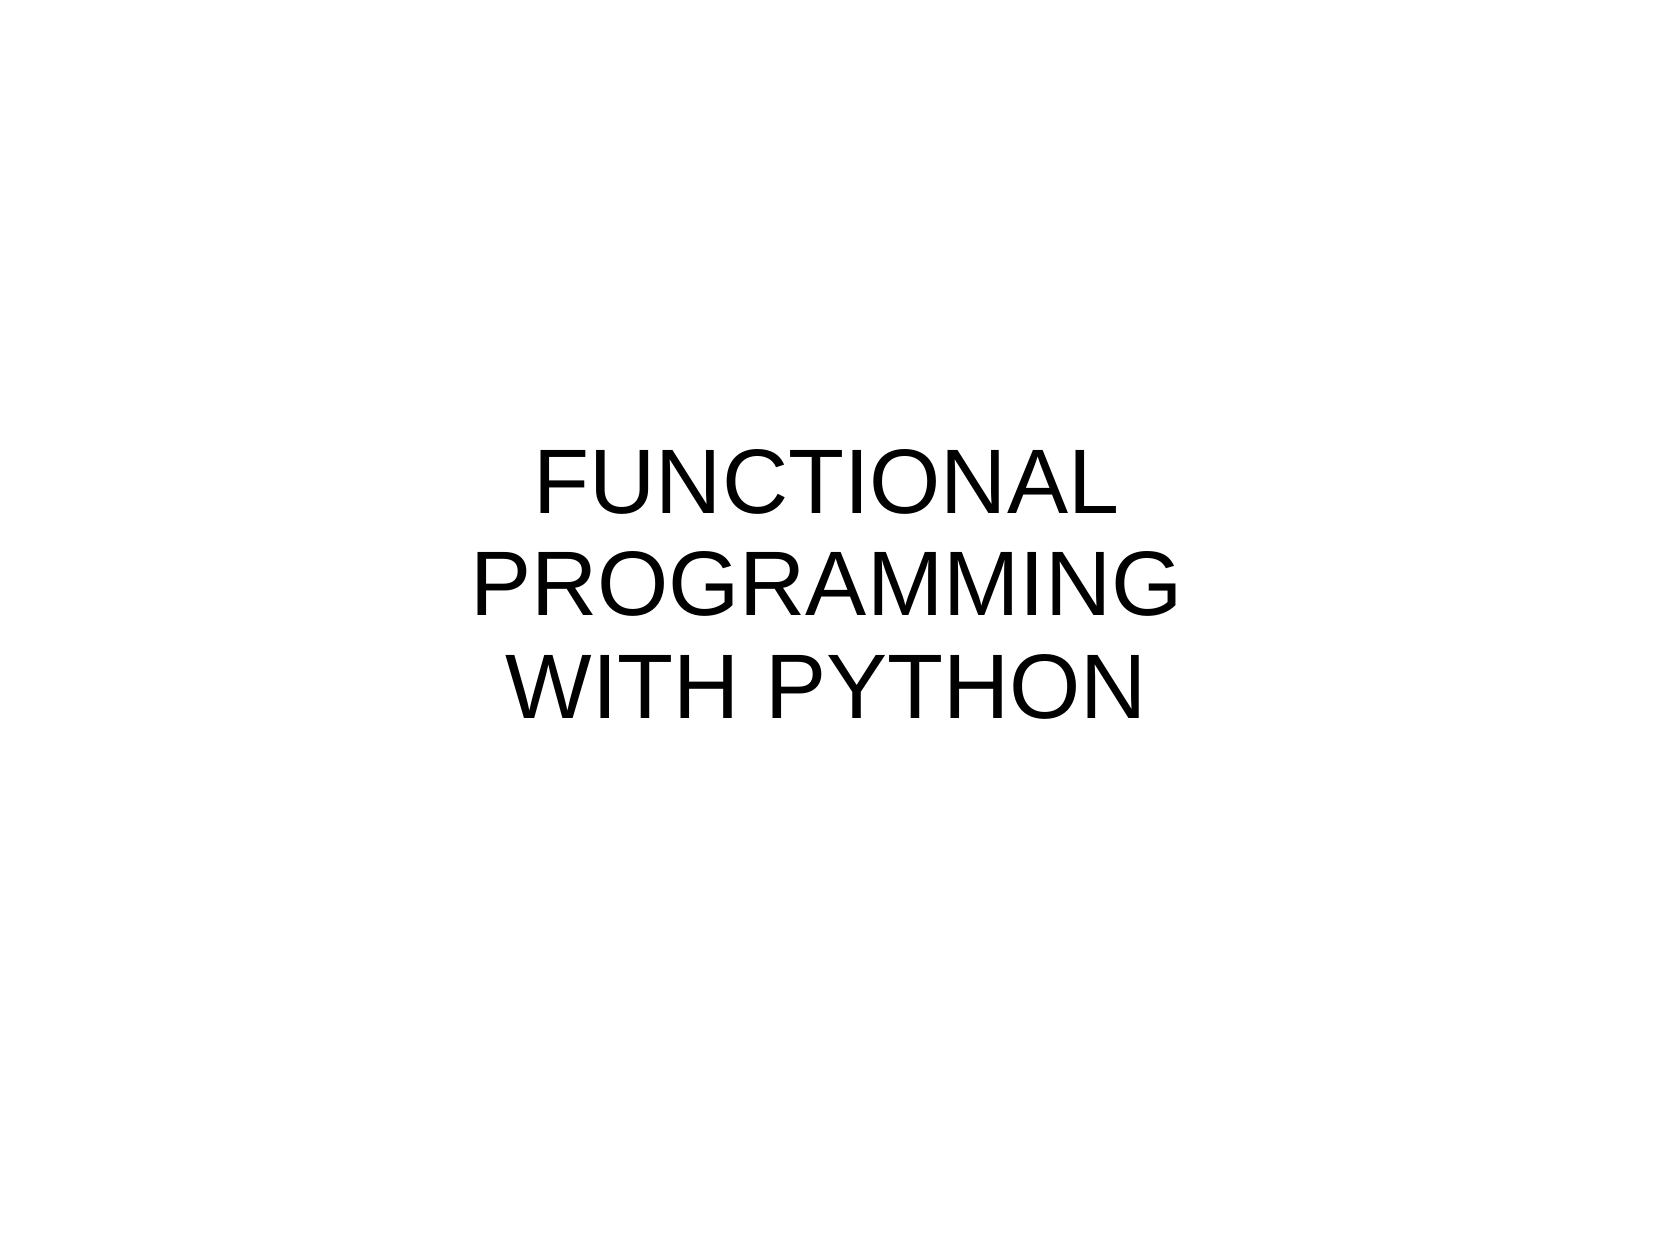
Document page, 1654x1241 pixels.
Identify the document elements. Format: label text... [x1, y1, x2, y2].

title FUNCTIONAL PROGRAMMING WITH PYTHON [82, 141, 1571, 1027]
